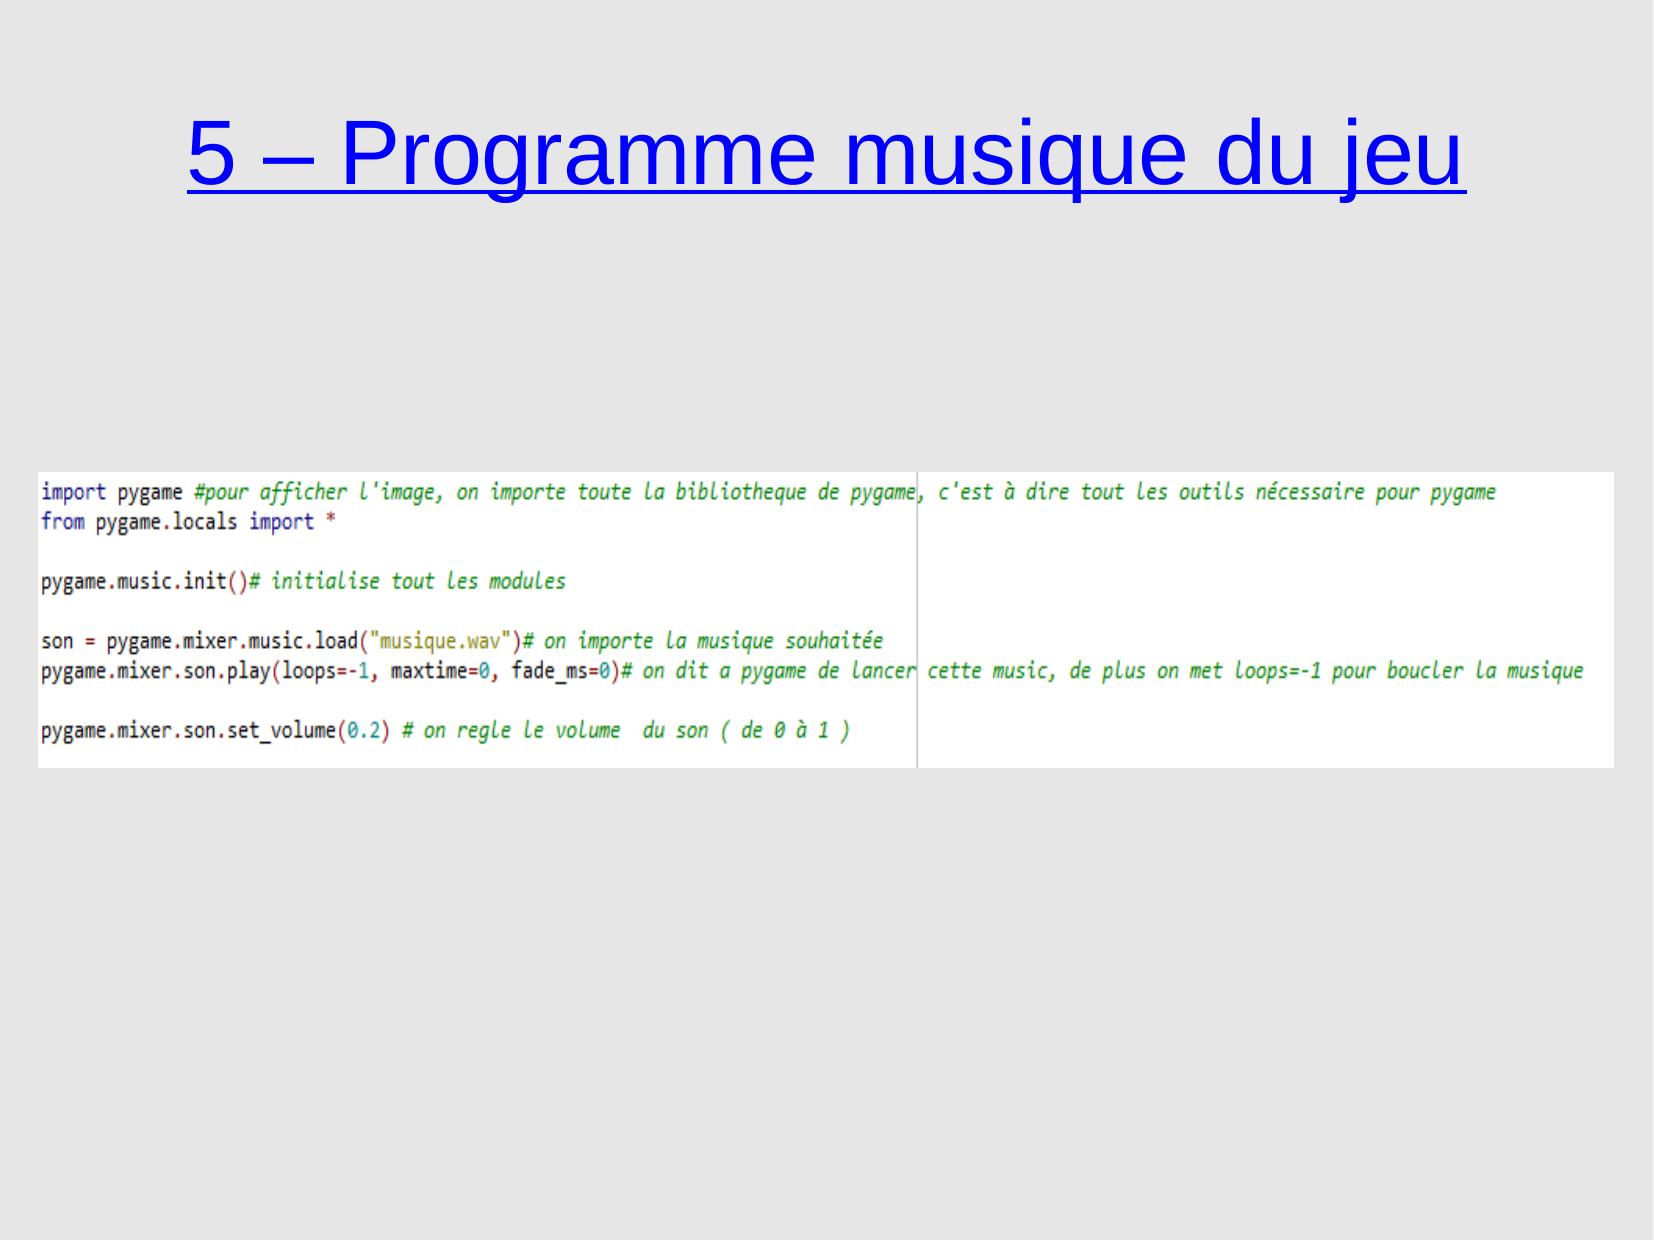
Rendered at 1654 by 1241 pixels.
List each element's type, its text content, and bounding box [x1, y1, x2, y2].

picture [38, 472, 1614, 768]
title 5 – Programme musique du jeu [82, 49, 1571, 257]
